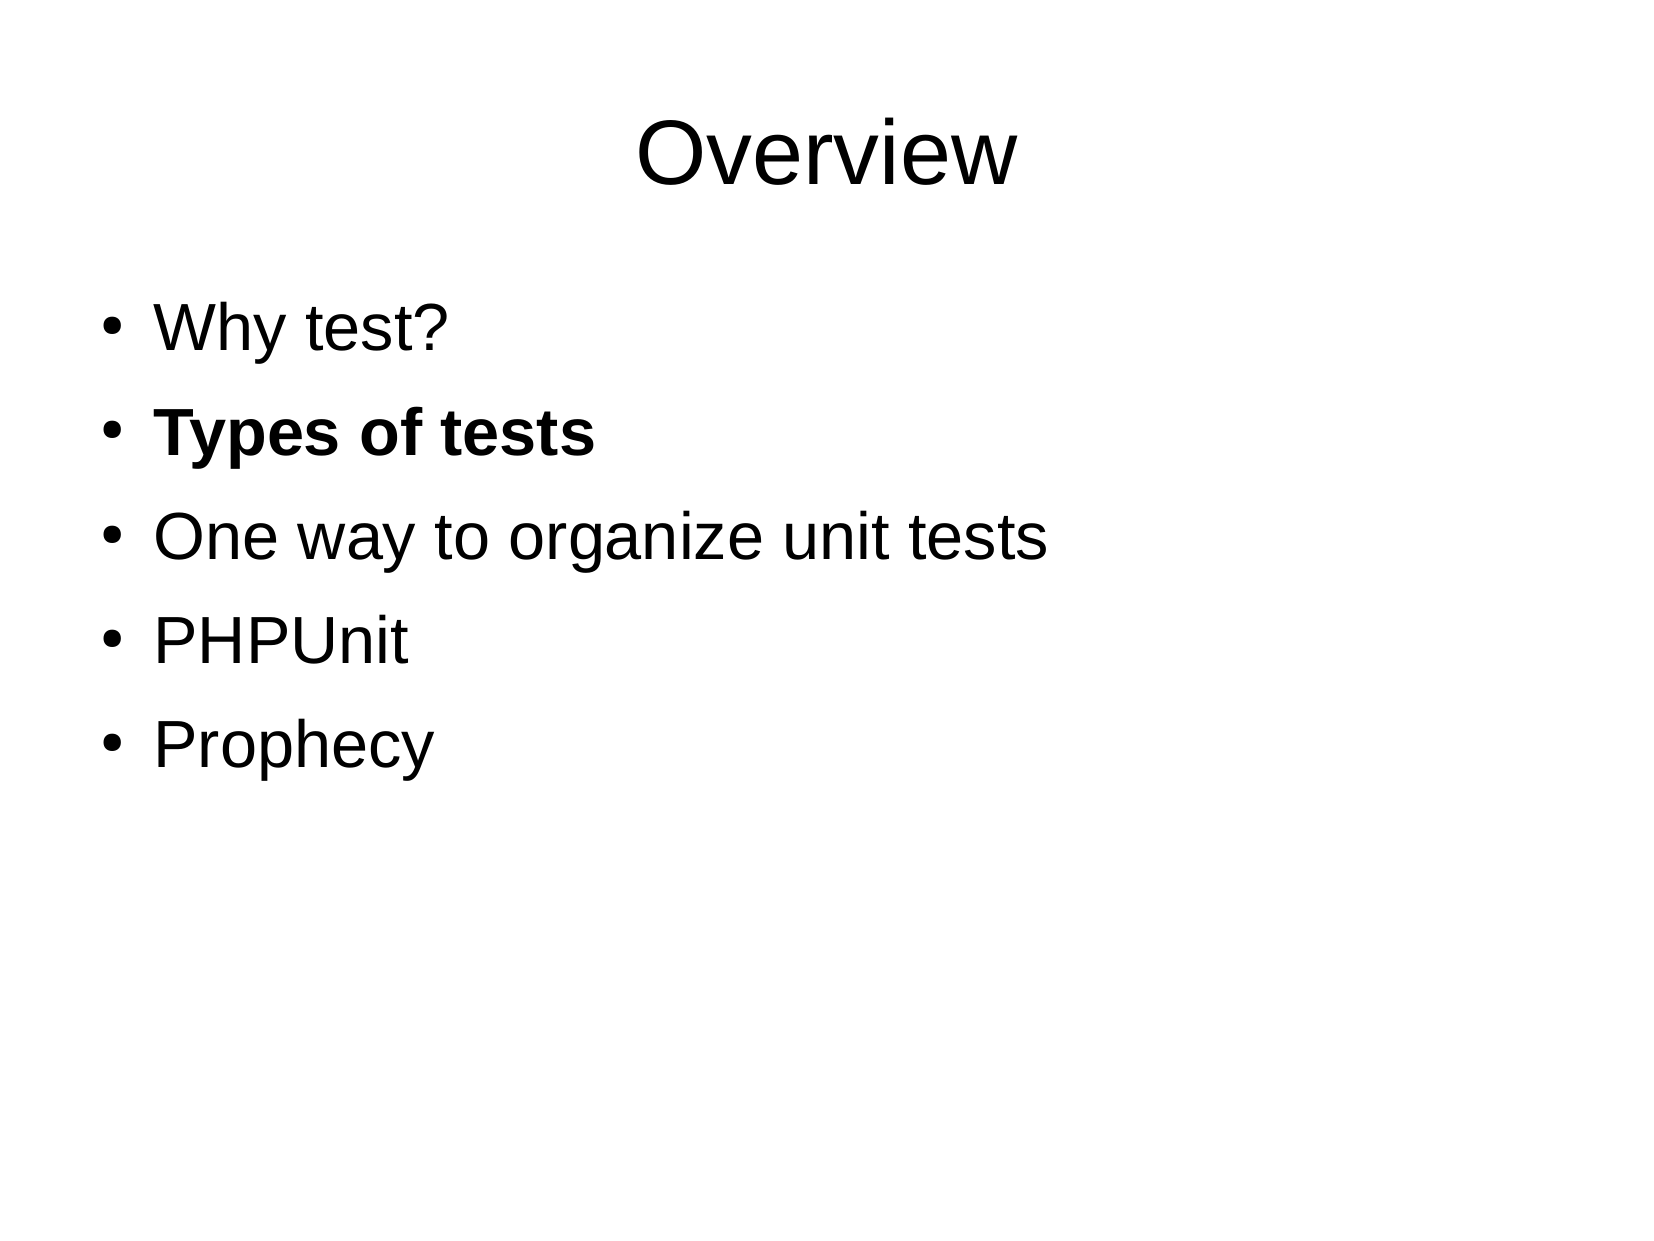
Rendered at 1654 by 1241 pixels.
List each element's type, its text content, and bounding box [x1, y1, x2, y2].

title Overview [82, 49, 1571, 257]
list Why test? Types of tests One way to organize unit tests PHPUnit Prophecy [82, 290, 1571, 1010]
